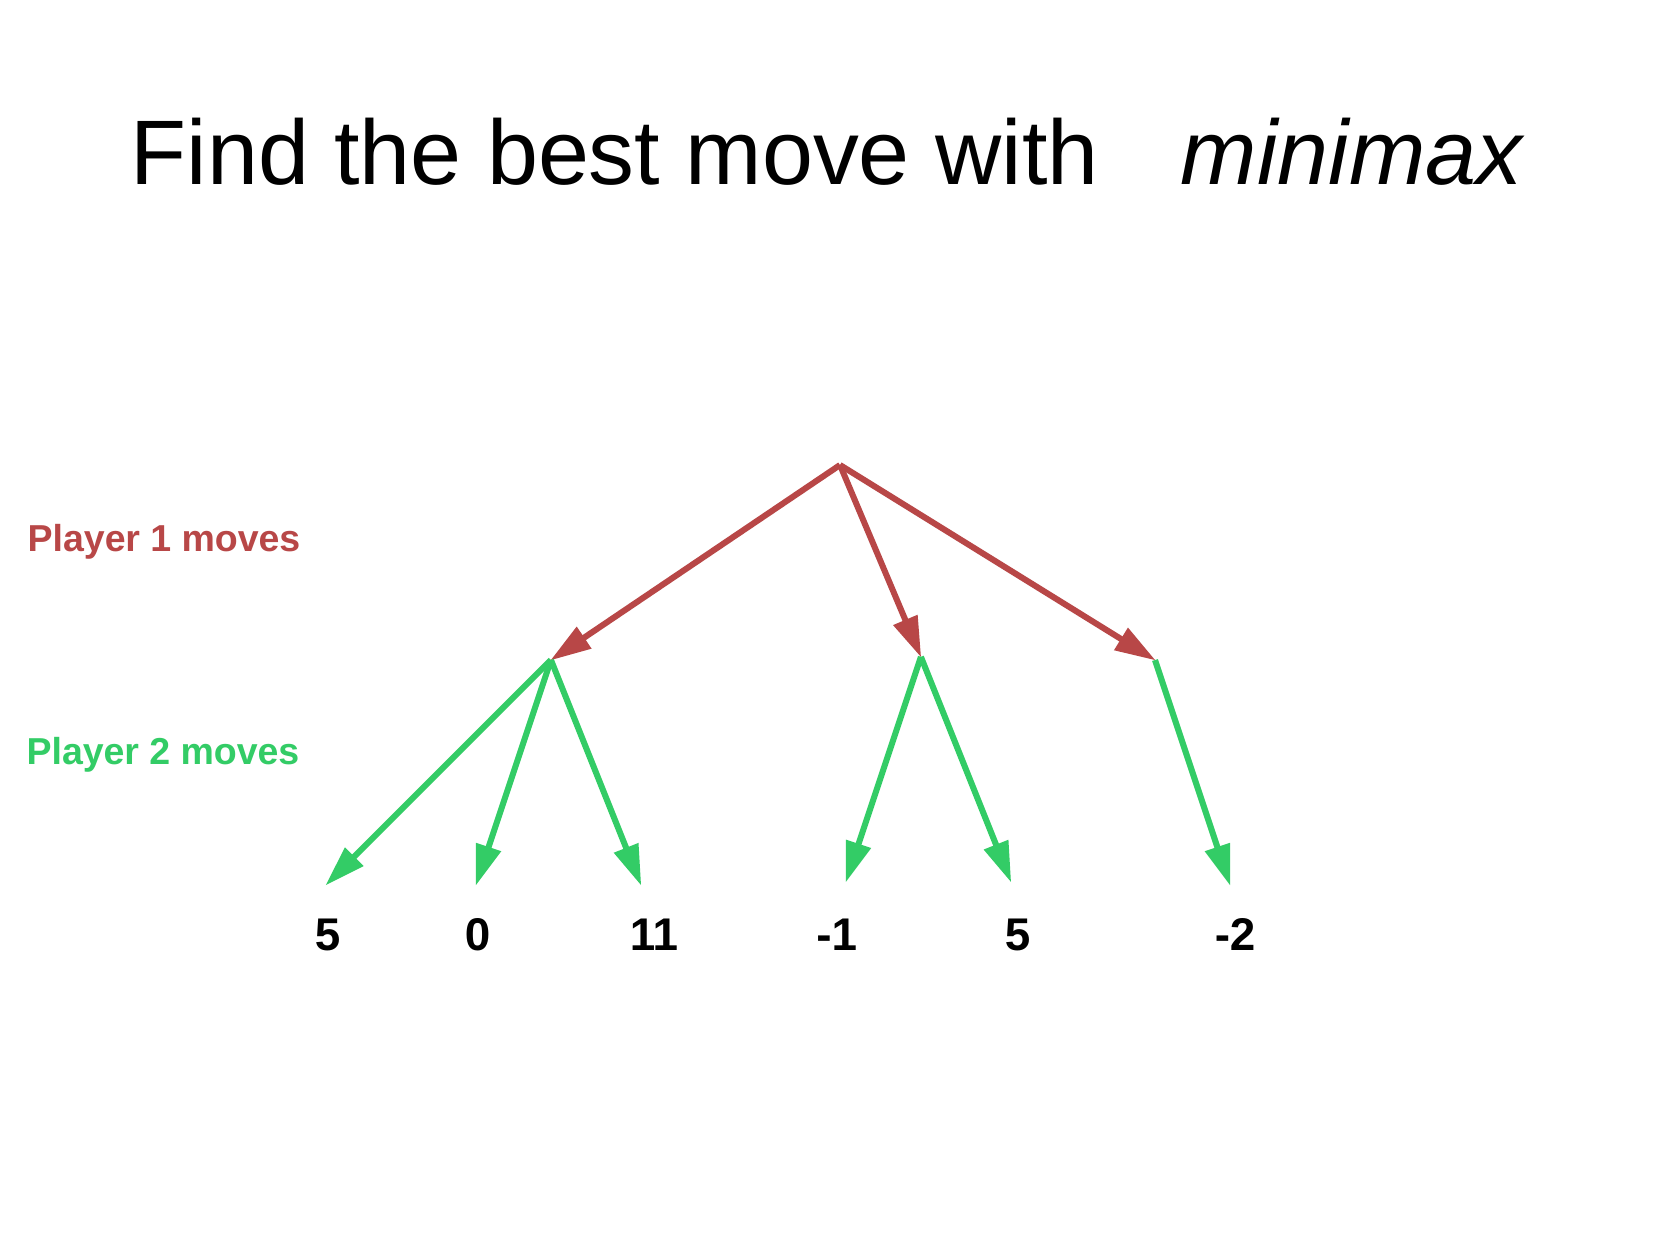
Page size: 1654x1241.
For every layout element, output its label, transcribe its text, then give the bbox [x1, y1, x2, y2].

title Find the best move with minimax [82, 49, 1571, 257]
text_box 11 [615, 901, 694, 969]
text_box -2 [1200, 901, 1271, 969]
text_box Player 2 moves [11, 723, 313, 782]
text_box 0 [450, 901, 506, 969]
text_box 5 [990, 901, 1046, 969]
text_box Player 1 moves [12, 510, 314, 569]
text_box -1 [801, 901, 873, 969]
text_box 5 [300, 901, 356, 969]
